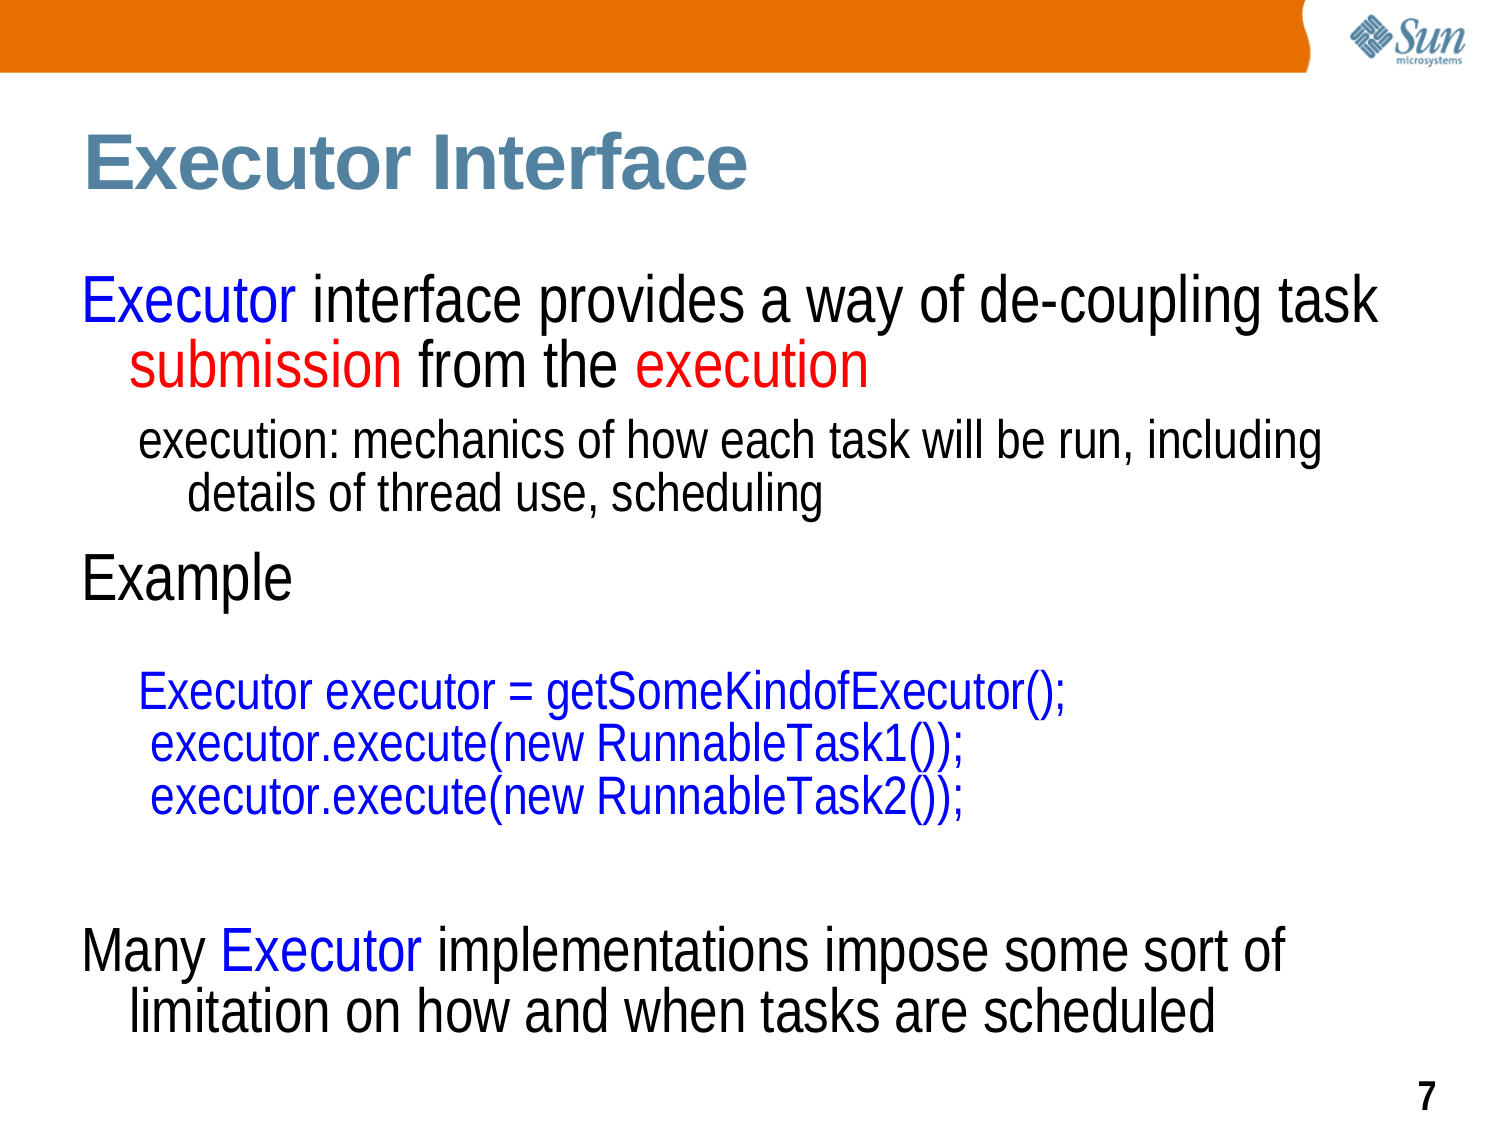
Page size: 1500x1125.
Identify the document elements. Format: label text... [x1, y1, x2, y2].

list Executor interface provides a way of de-coupling task submission from the execution execution: mechanics of how each task will be run, including details of thread use, scheduling Example Executor executor = getSomeKindofExecutor(); executor.execute(new RunnableTask1()); executor.execute(new RunnableTask2()); Many Executor implementations impose some sort of limitation on how and when tasks are scheduled [61, 270, 1442, 1084]
picture [0, 0, 1500, 75]
title Executor Interface [83, 126, 1398, 270]
